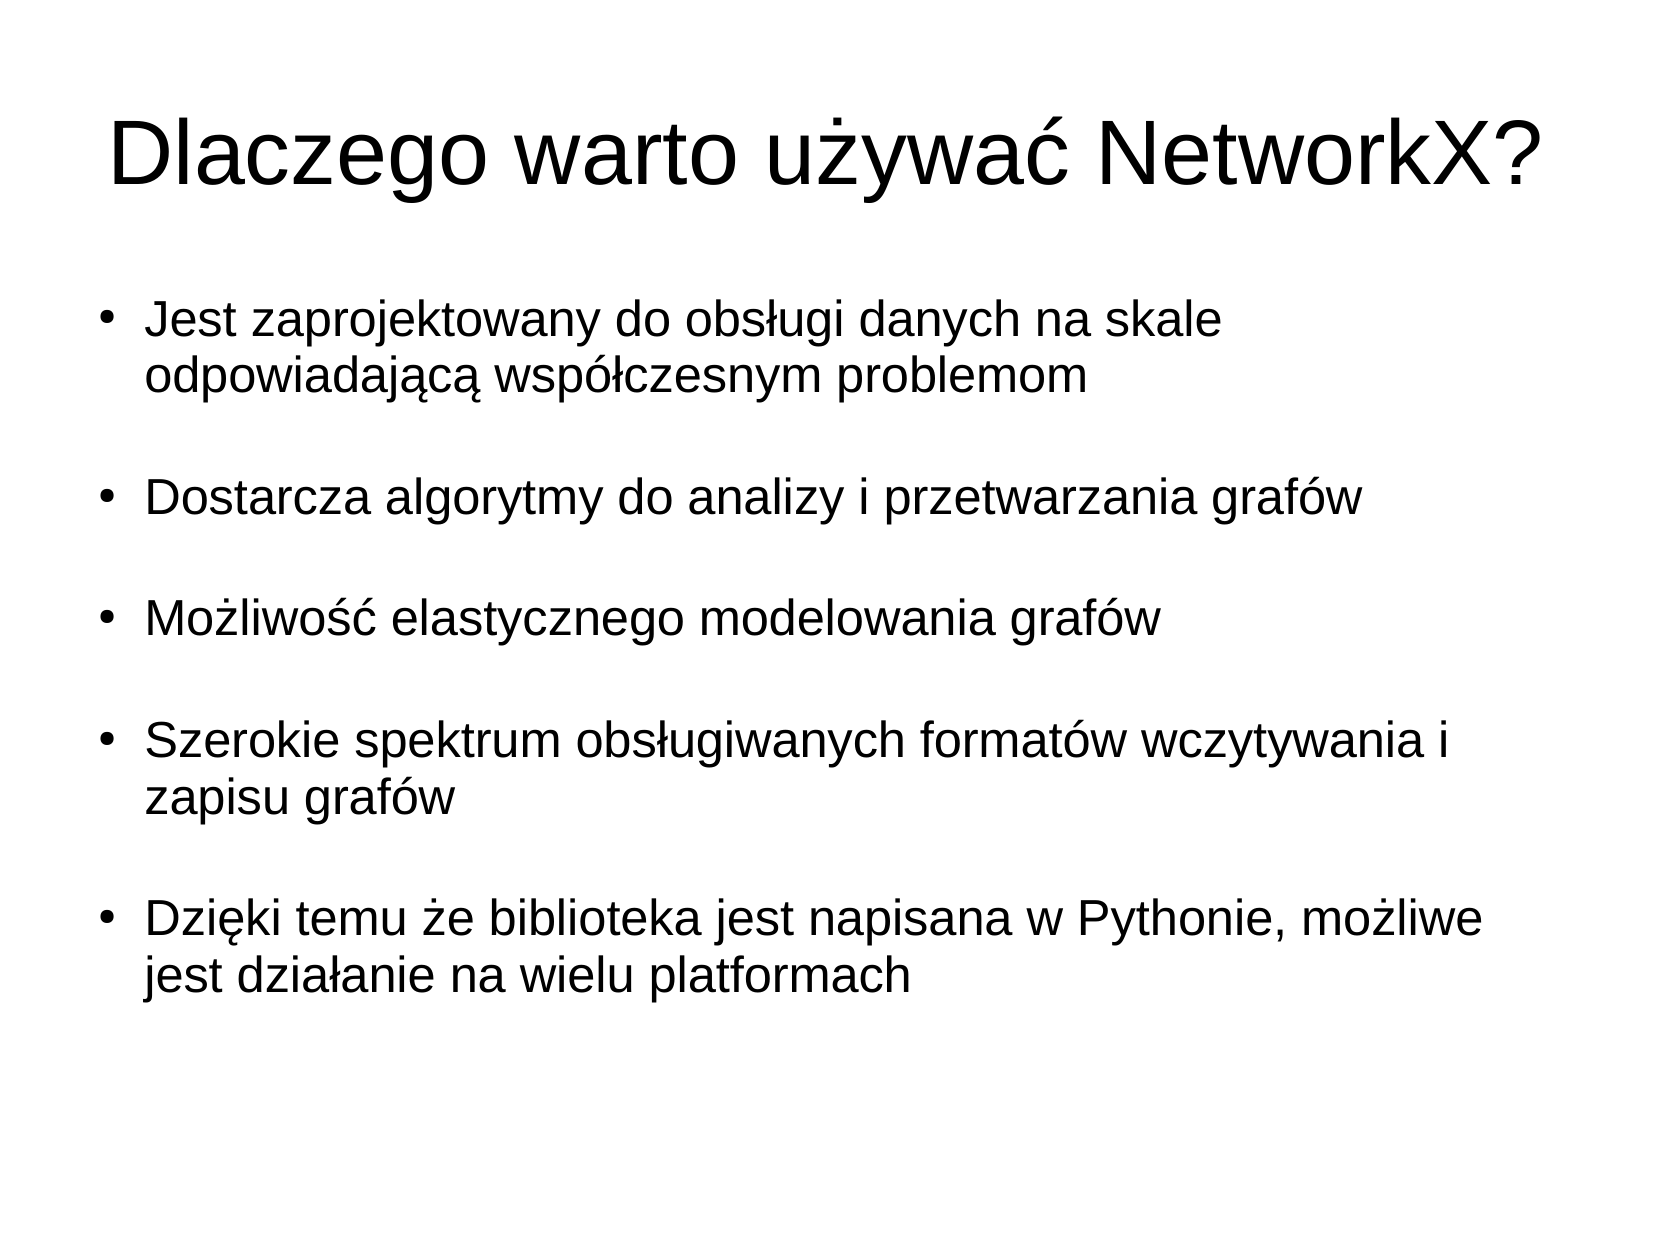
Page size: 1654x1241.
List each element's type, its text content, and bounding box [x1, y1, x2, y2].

title Dlaczego warto używać NetworkX? [82, 49, 1571, 257]
list Jest zaprojektowany do obsługi danych na skale odpowiadającą współczesnym problemom Dostarcza algorytmy do analizy i przetwarzania grafów Możliwość elastycznego modelowania grafów Szerokie spektrum obsługiwanych formatów wczytywania i zapisu grafów Dzięki temu że biblioteka jest napisana w Pythonie, możliwe jest działanie na wielu platformach [82, 290, 1571, 1010]
